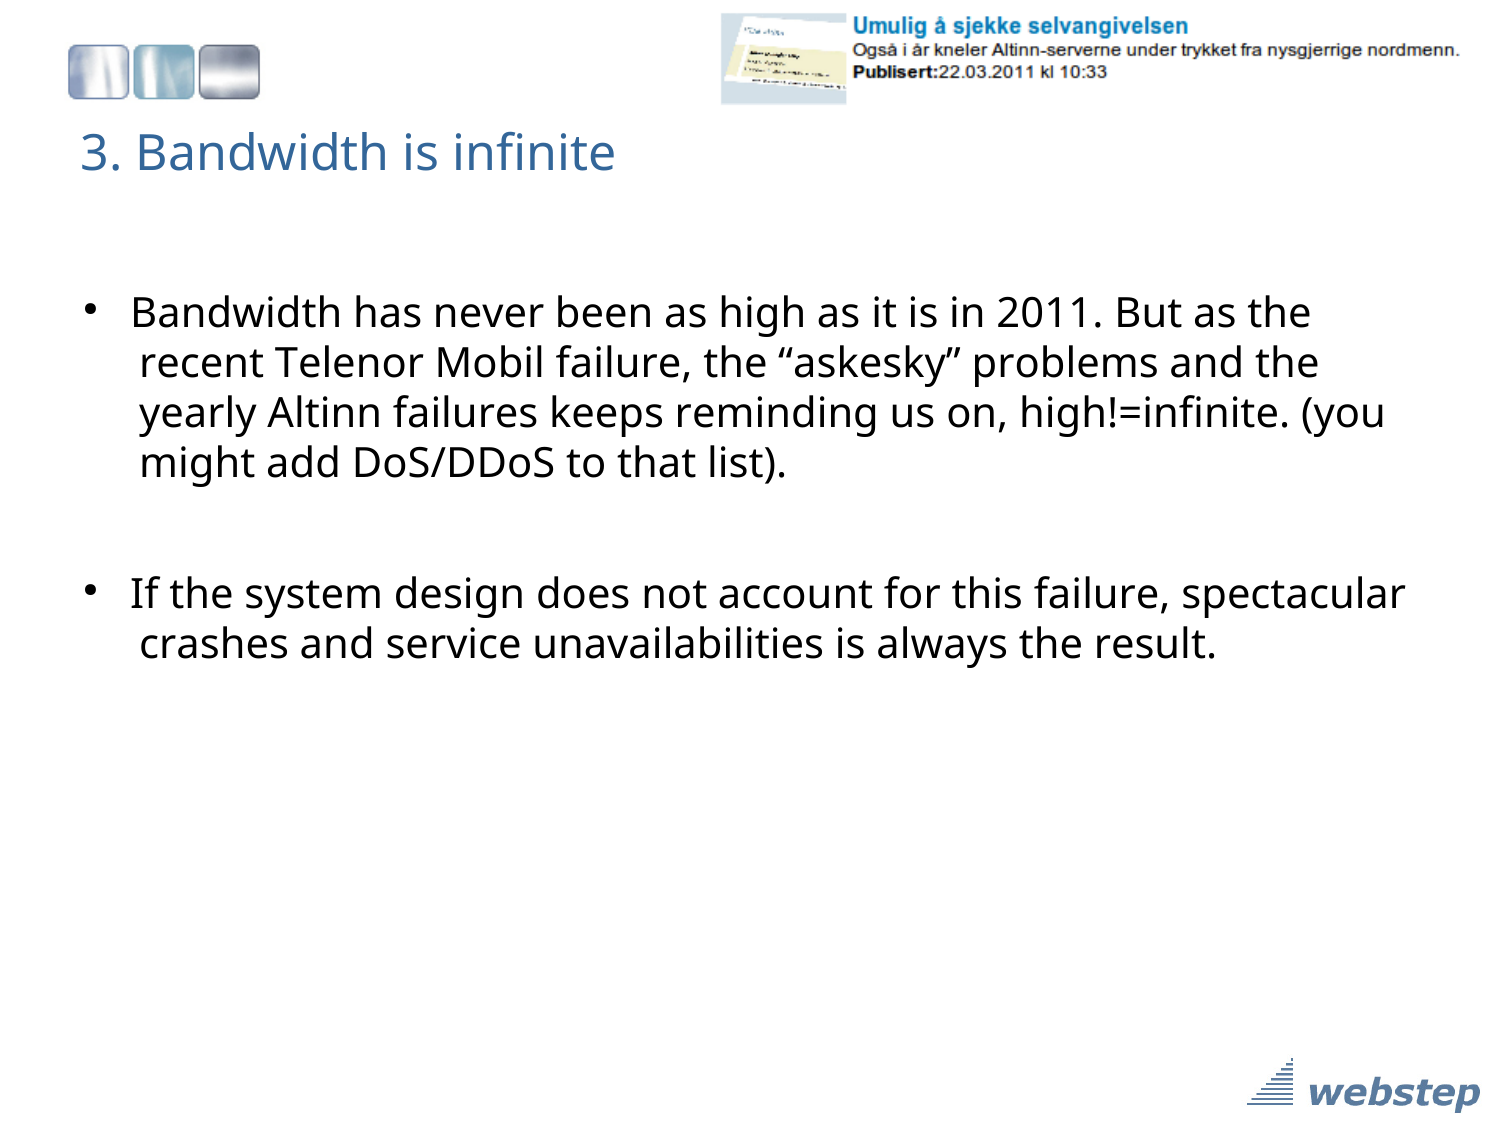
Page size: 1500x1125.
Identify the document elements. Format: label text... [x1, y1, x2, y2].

list Bandwidth has never been as high as it is in 2011. But as the recent Telenor Mobil failure, the “askesky” problems and the yearly Altinn failures keeps reminding us on, high!=infinite. (you might add DoS/DDoS to that list). If the system design does not account for this failure, spectacular crashes and service unavailabilities is always the result. [74, 277, 1423, 1020]
picture [64, 42, 266, 104]
title 3. Bandwidth is infinite [72, 73, 1423, 228]
picture [1234, 1047, 1495, 1118]
picture [712, 4, 1496, 113]
